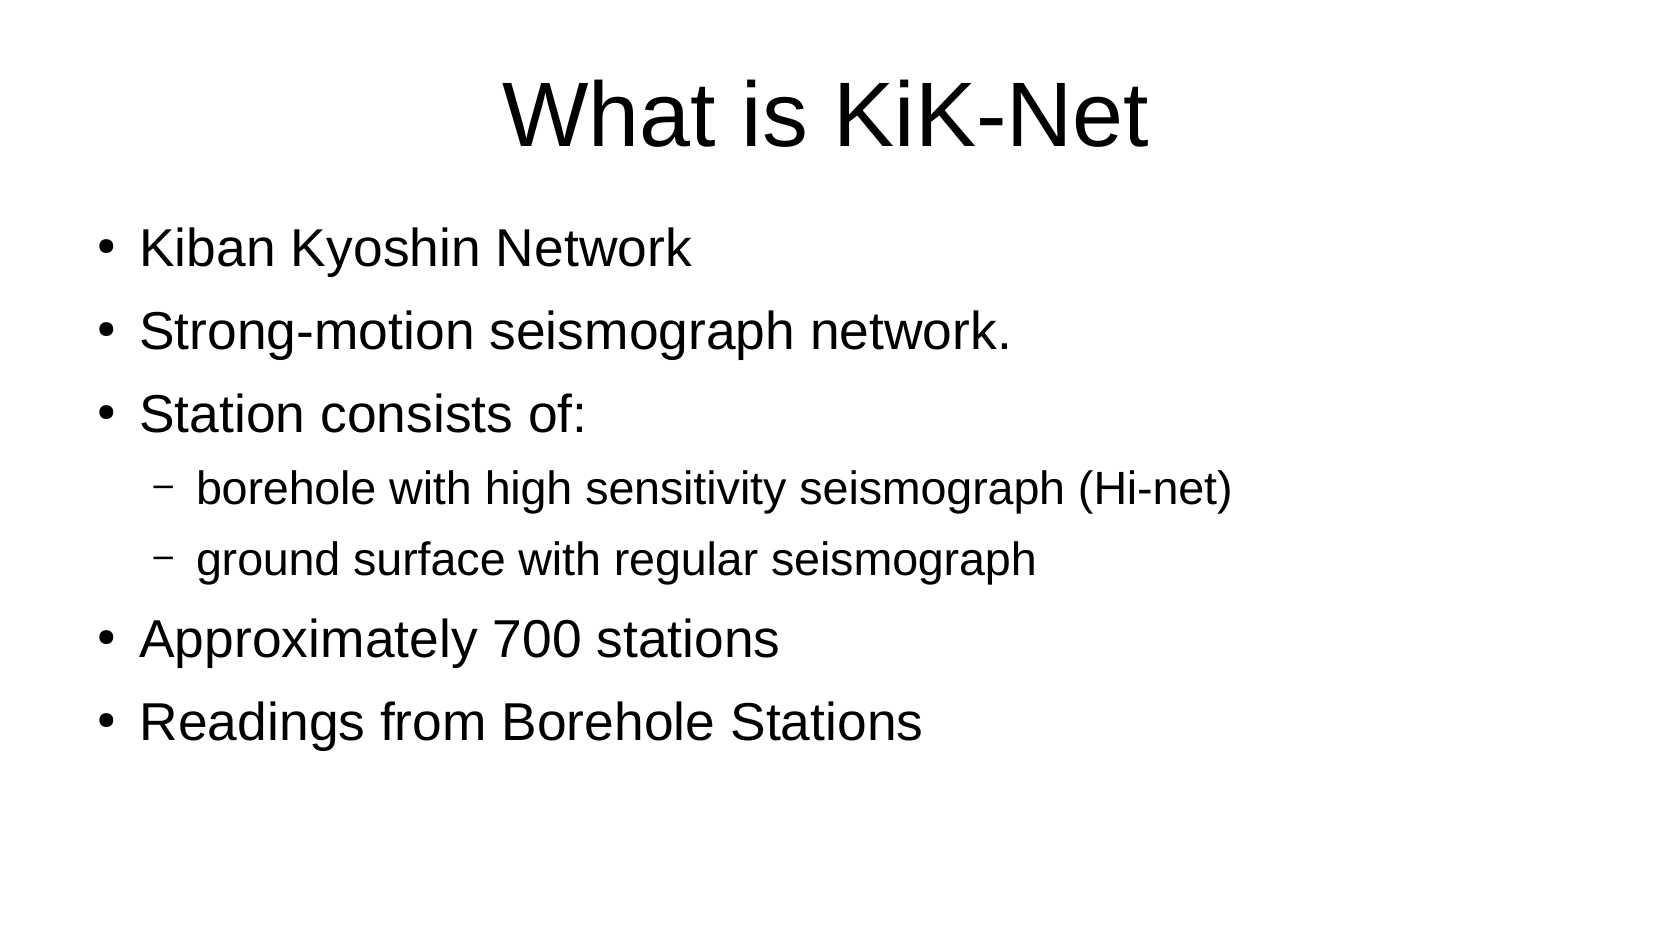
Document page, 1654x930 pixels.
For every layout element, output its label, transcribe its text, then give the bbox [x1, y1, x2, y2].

list Kiban Kyoshin Network Strong-motion seismograph network. Station consists of: borehole with high sensitivity seismograph (Hi-net) ground surface with regular seismograph Approximately 700 stations Readings from Borehole Stations [82, 217, 1571, 757]
title What is KiK-Net [82, 37, 1571, 193]
